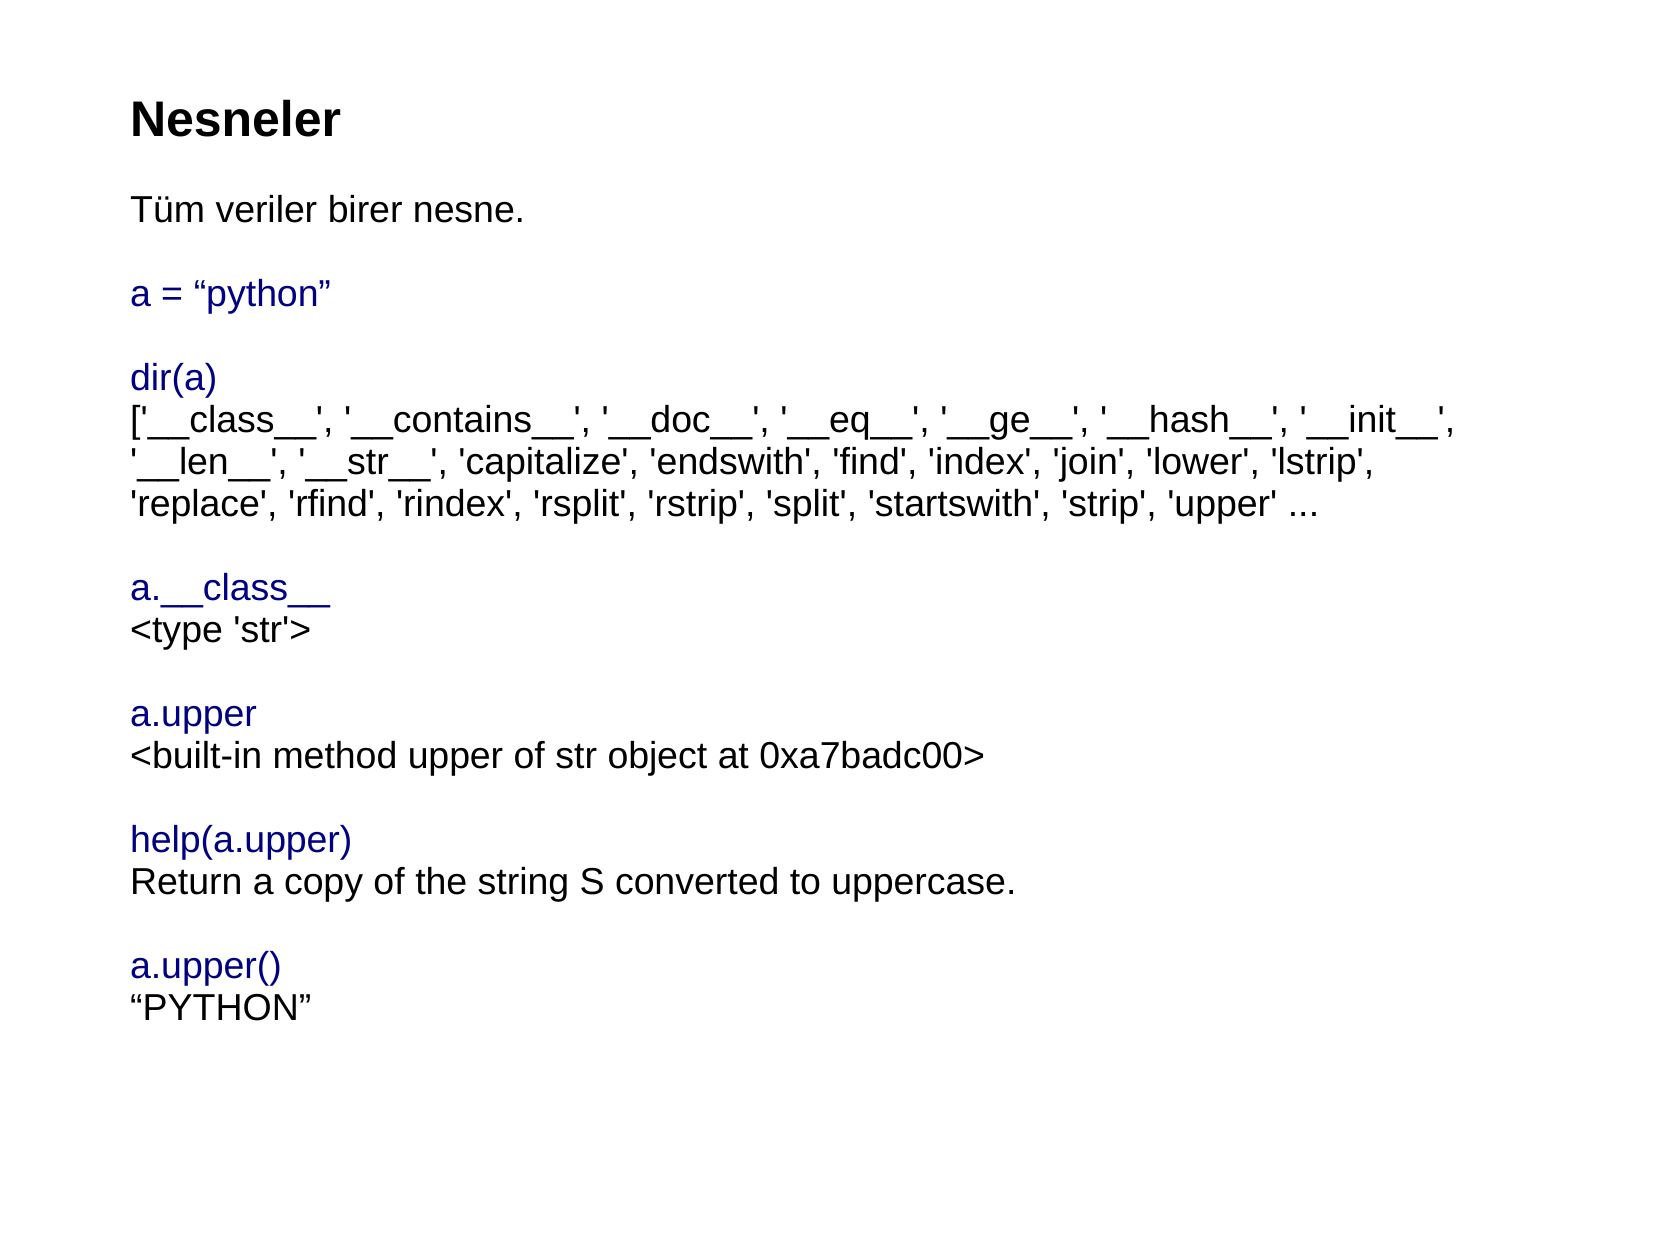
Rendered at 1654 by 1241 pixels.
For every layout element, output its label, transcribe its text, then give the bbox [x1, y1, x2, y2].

text_box Nesneler Tüm veriler birer nesne. a = “python” dir(a) ['__class__', '__contains__', '__doc__', '__eq__', '__ge__', '__hash__', '__init__', '__len__', '__str__', 'capitalize', 'endswith', 'find', 'index', 'join', 'lower', 'lstrip', 'replace', 'rfind', 'rindex', 'rsplit', 'rstrip', 'split', 'startswith', 'strip', 'upper' ... a.__class__ <type 'str'> a.upper <built-in method upper of str object at 0xa7badc00> help(a.upper) Return a copy of the string S converted to uppercase. a.upper() “PYTHON” [115, 83, 1536, 1139]
